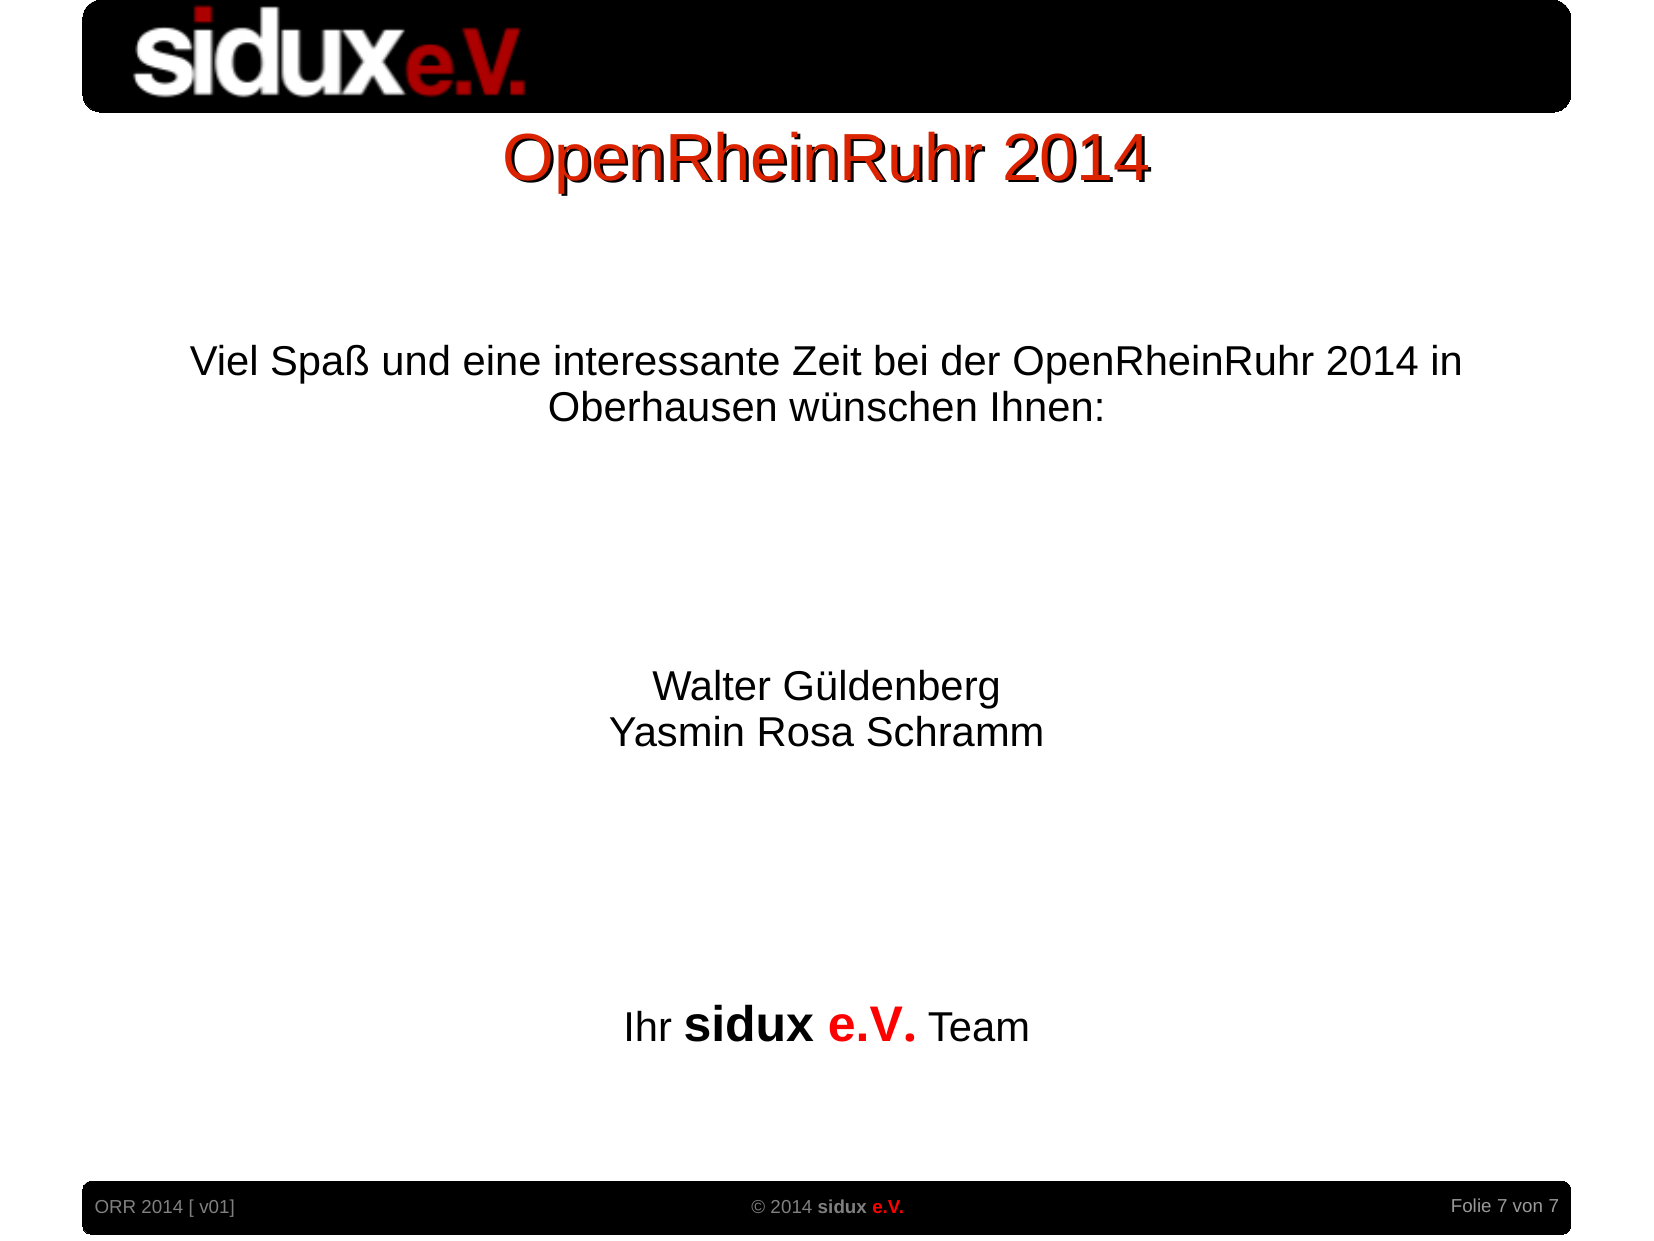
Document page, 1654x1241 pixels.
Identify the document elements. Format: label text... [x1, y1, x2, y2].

picture [113, 0, 532, 110]
text_box OpenRheinRuhr 2014 [82, 112, 1571, 213]
text_box Viel Spaß und eine interessante Zeit bei der OpenRheinRuhr 2014 in Oberhausen wünschen Ihnen: Walter Güldenberg Yasmin Rosa Schramm Ihr sidux e.V. Team [82, 224, 1571, 1170]
